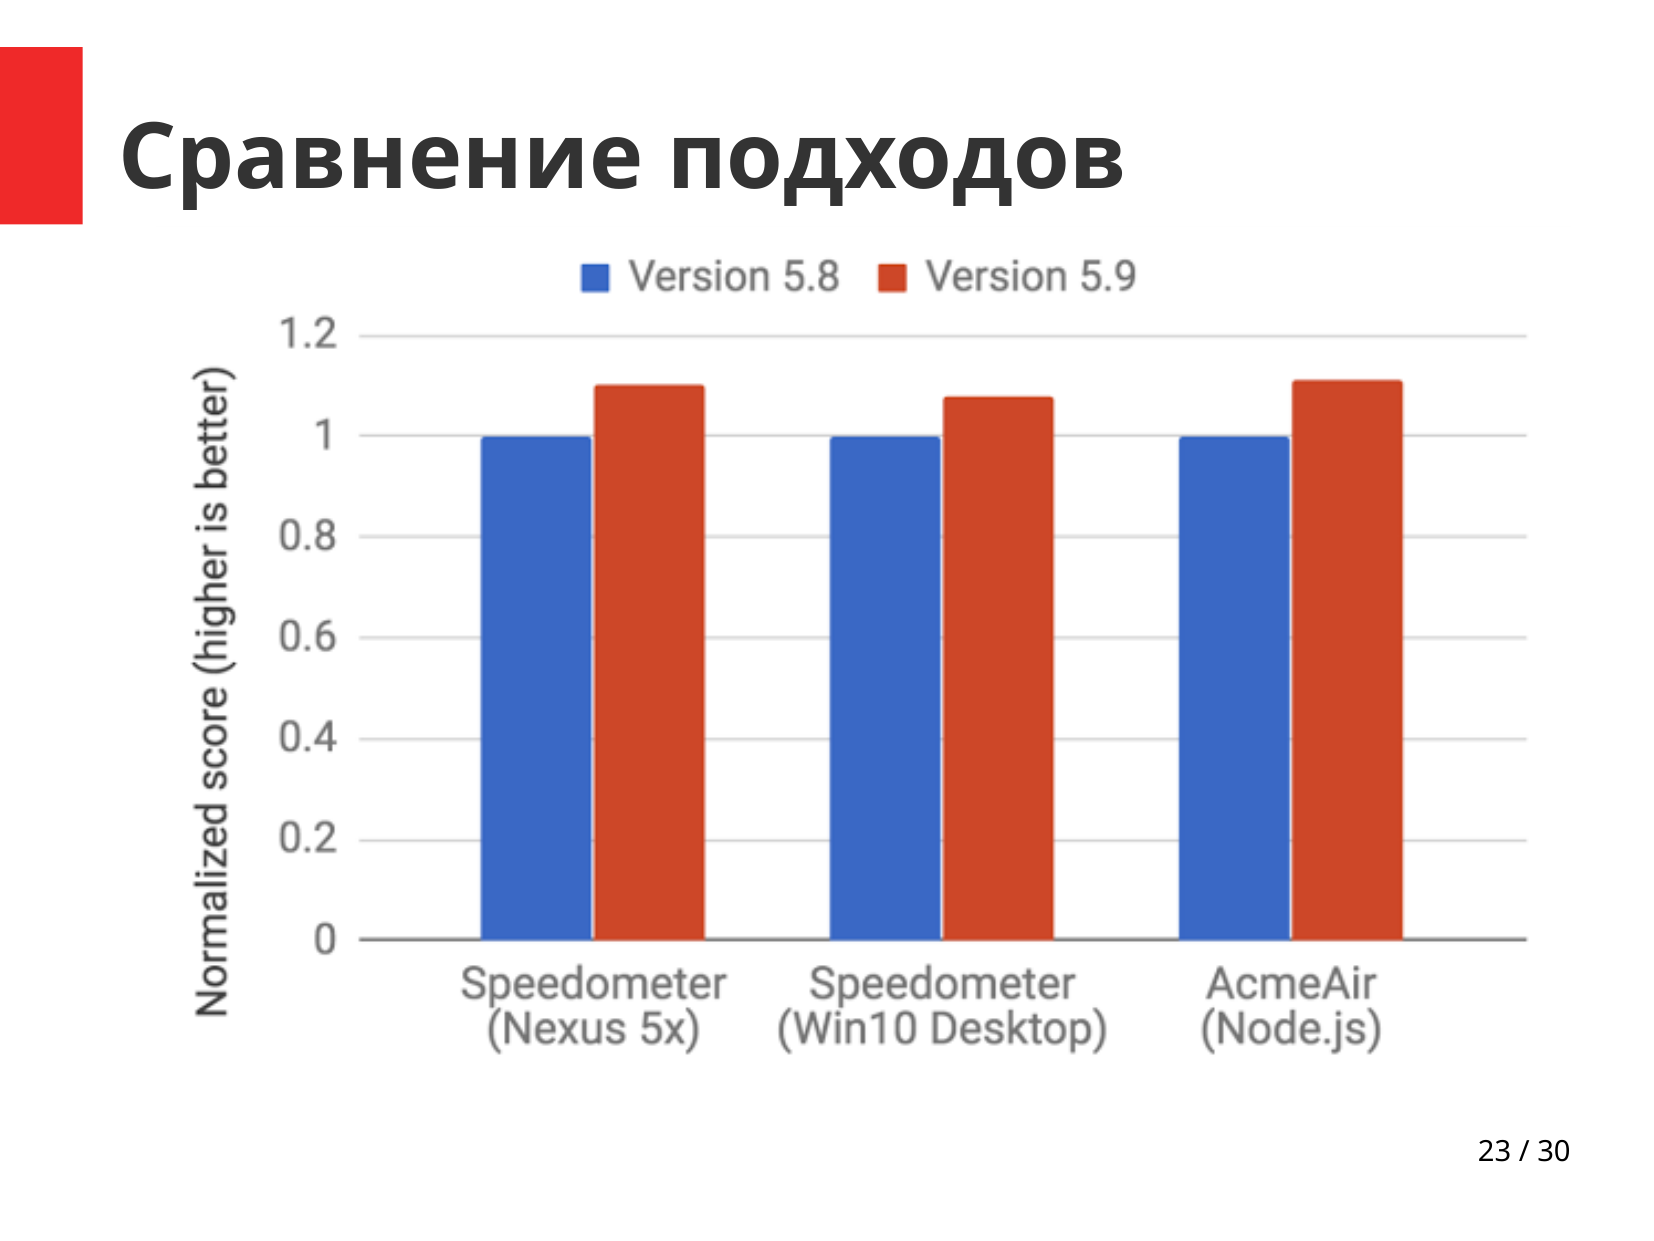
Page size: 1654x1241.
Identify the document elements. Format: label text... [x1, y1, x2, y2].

title Сравнение подходов [118, 49, 1571, 257]
picture [156, 225, 1571, 1099]
